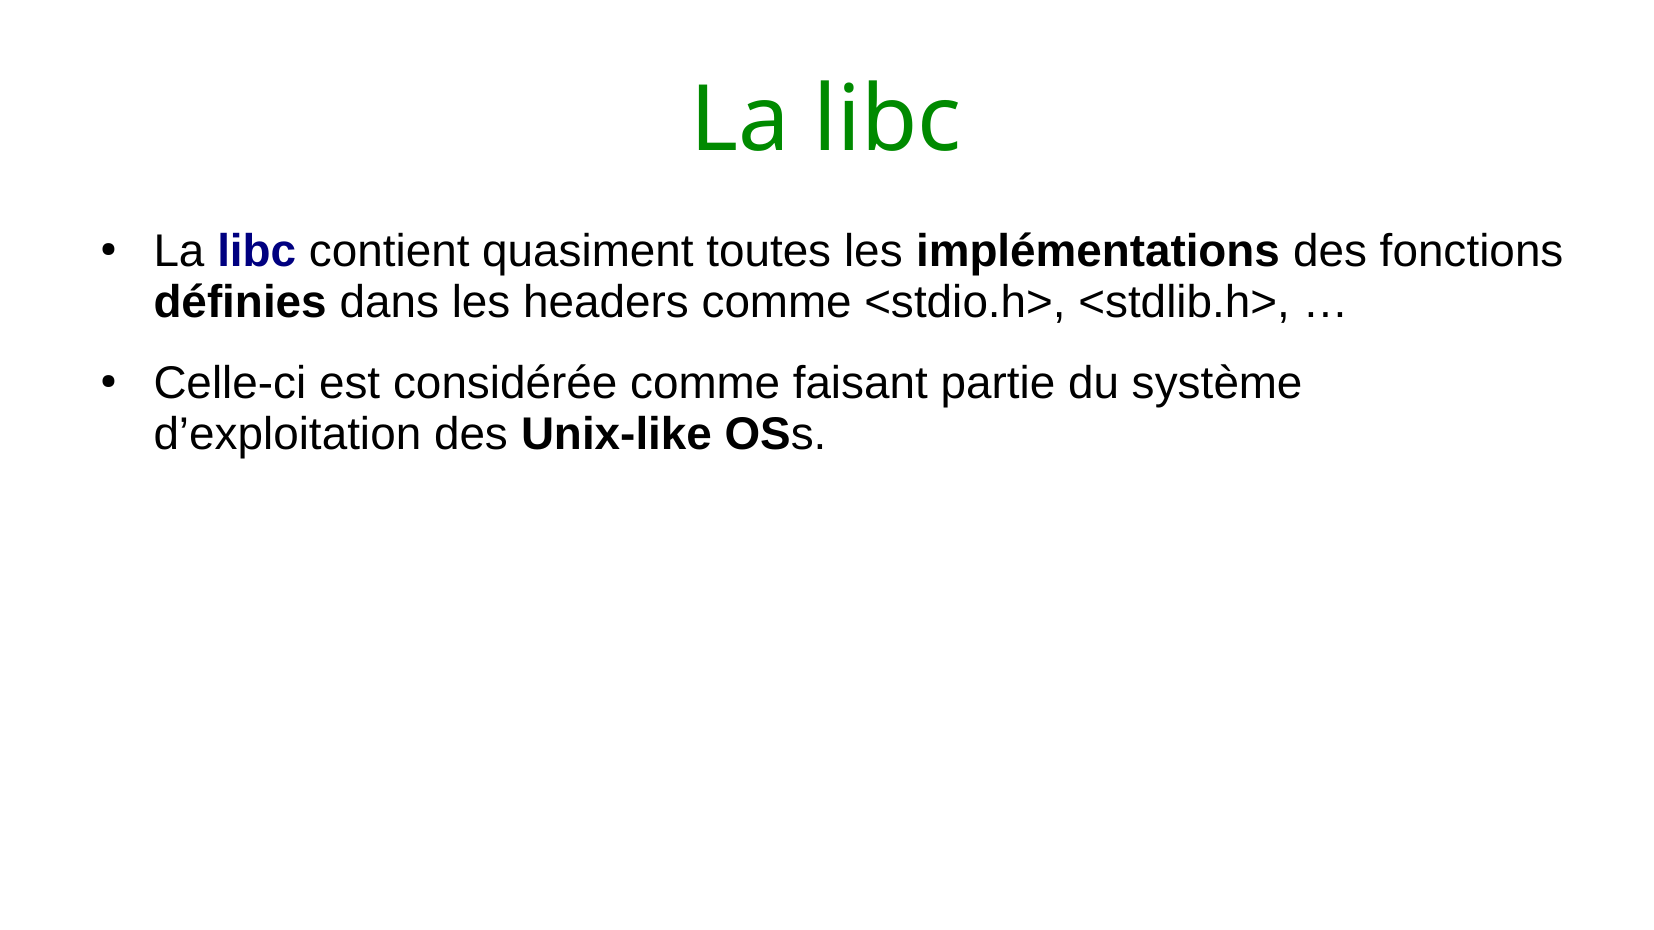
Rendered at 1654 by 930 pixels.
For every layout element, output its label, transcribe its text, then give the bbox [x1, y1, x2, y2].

title La libc [82, 37, 1571, 193]
list La libc contient quasiment toutes les implémentations des fonctions définies dans les headers comme <stdio.h>, <stdlib.h>, … Celle-ci est considérée comme faisant partie du système d’exploitation des Unix-like OSs. [82, 224, 1571, 930]
